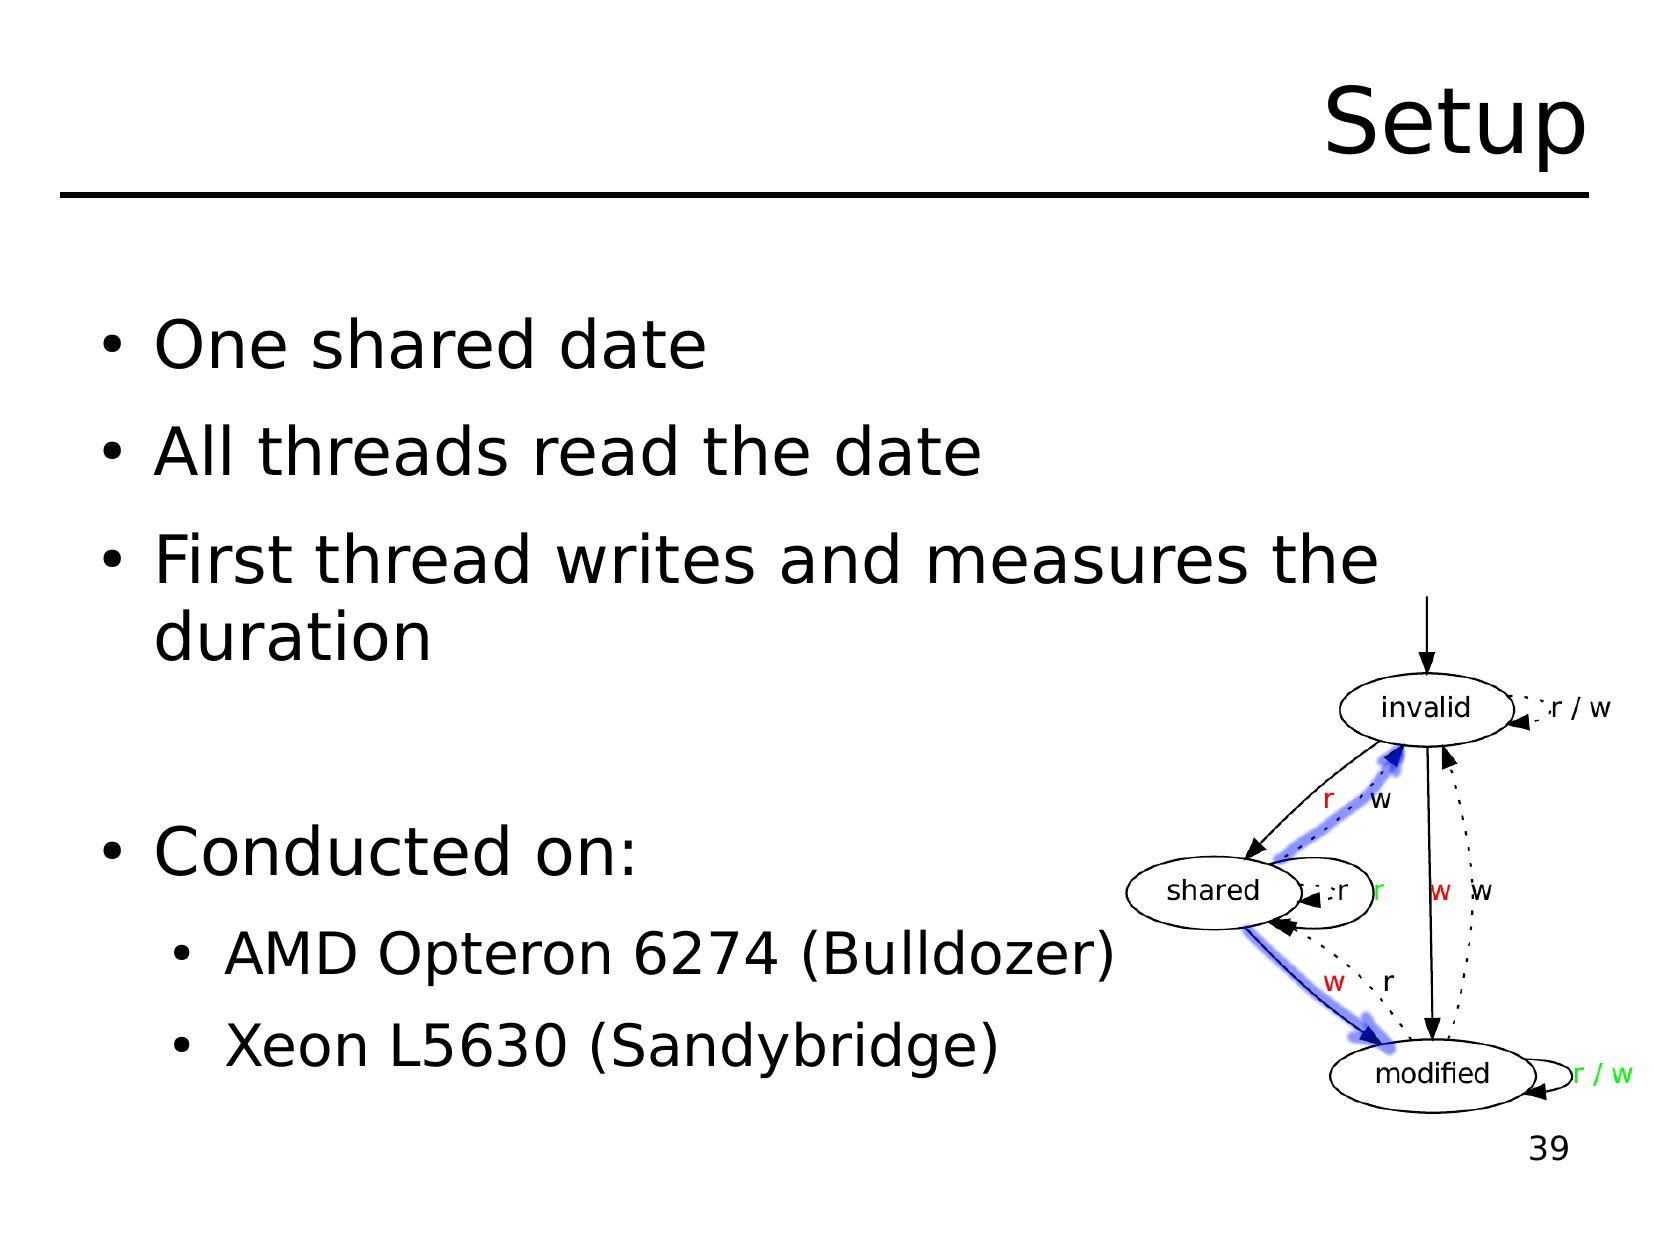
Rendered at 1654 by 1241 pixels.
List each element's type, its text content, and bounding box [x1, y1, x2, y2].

title Setup [101, 17, 1590, 226]
picture [1116, 584, 1642, 1125]
list One shared date All threads read the date First thread writes and measures the duration Conducted on: AMD Opteron 6274 (Bulldozer) Xeon L5630 (Sandybridge) [82, 306, 1571, 1111]
